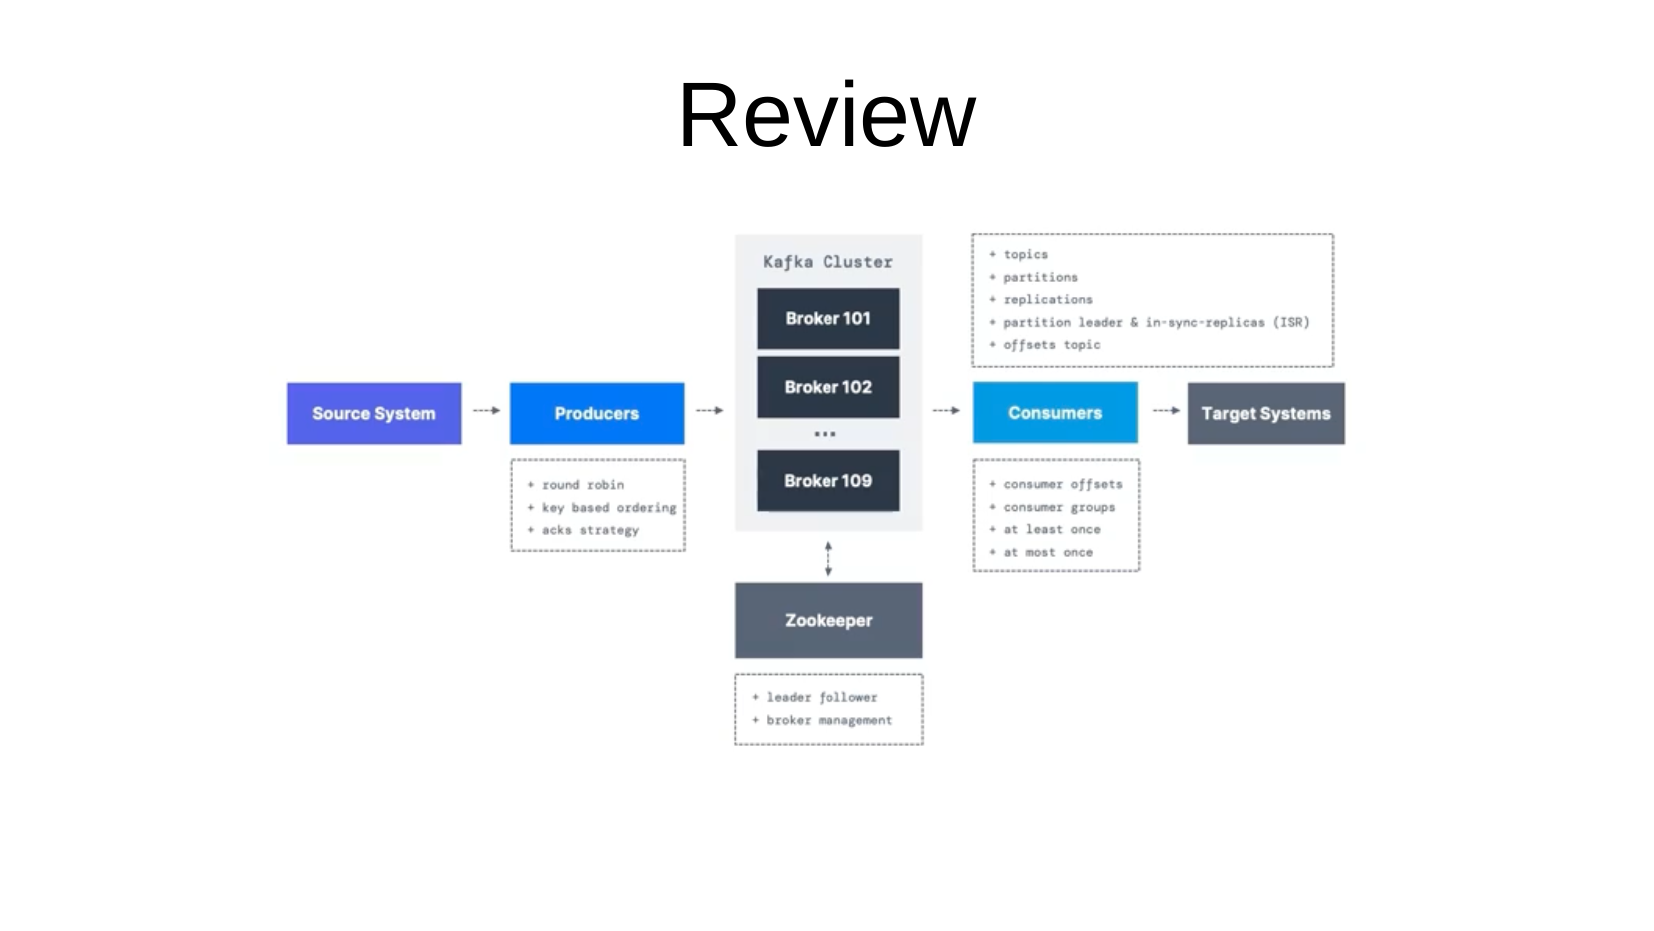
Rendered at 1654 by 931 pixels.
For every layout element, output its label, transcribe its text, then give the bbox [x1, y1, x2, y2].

title Review [82, 37, 1571, 193]
picture [264, 217, 1390, 758]
